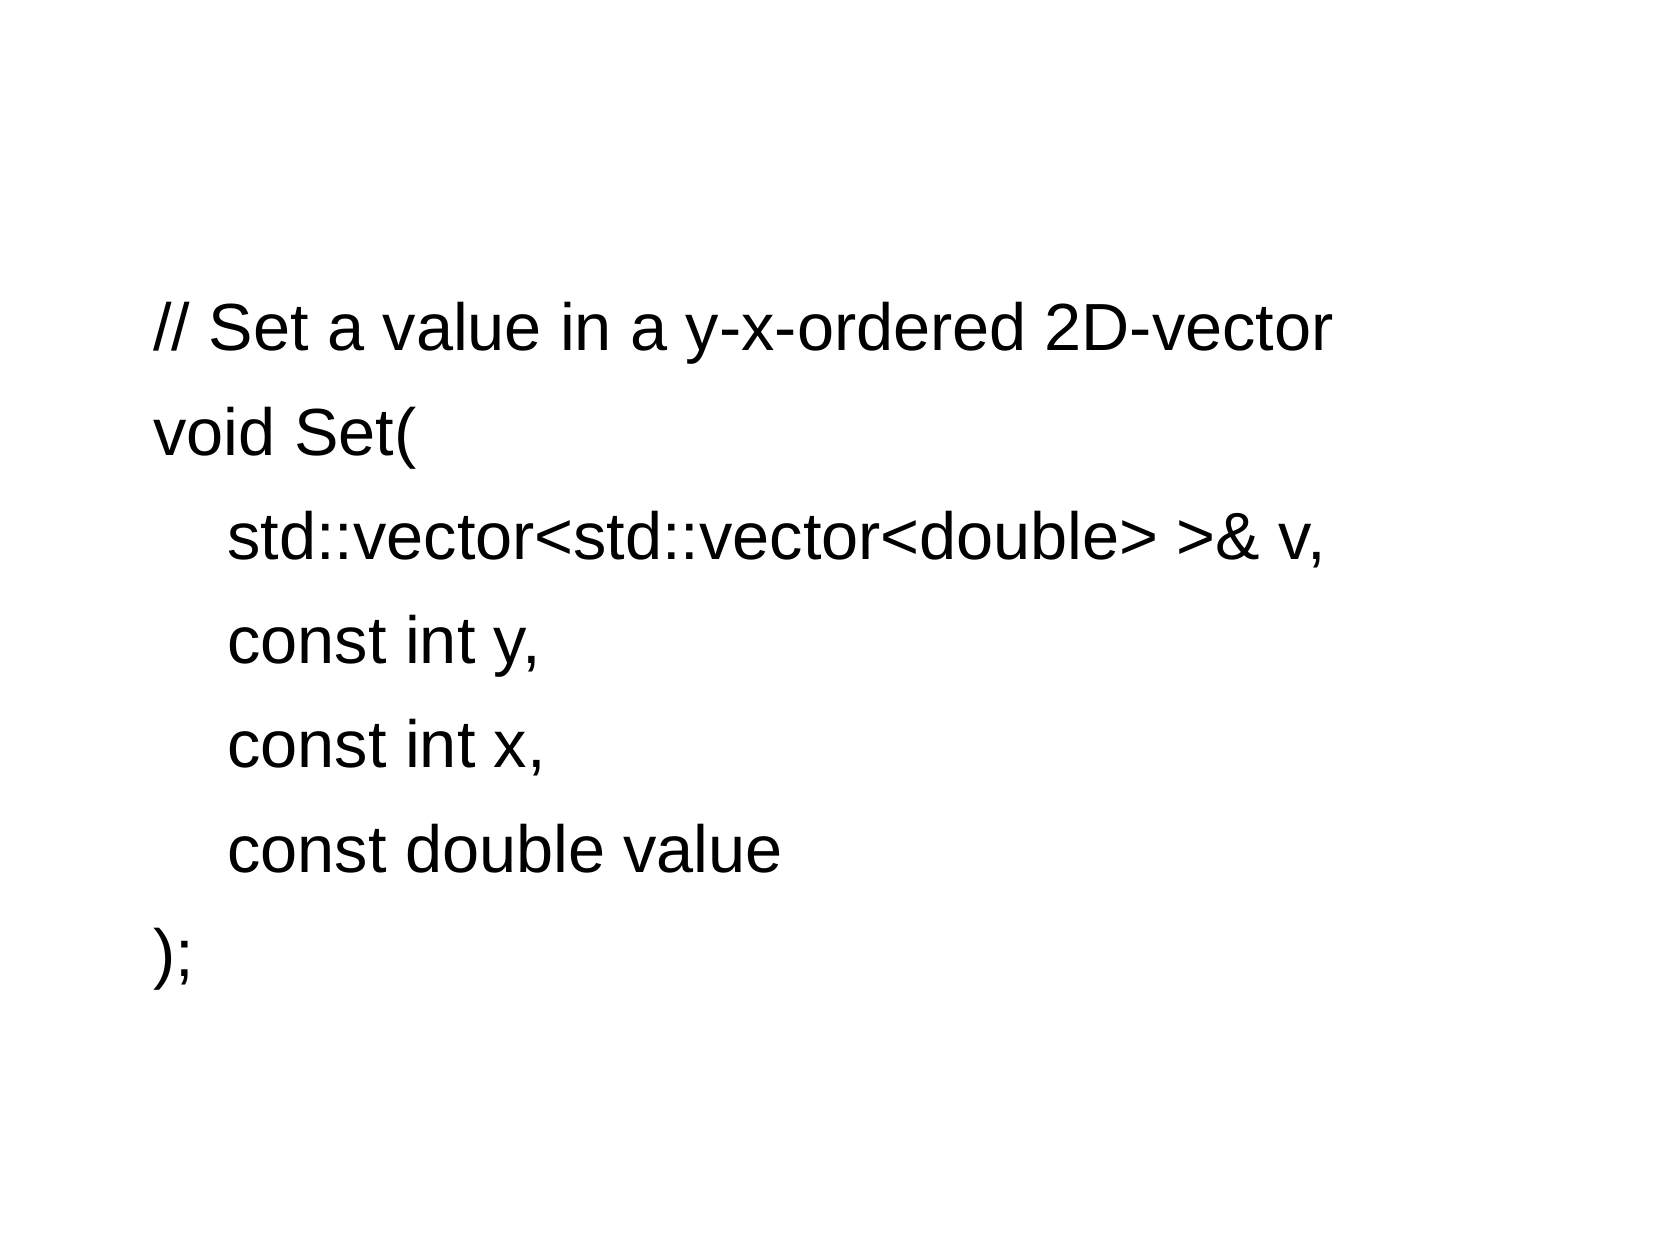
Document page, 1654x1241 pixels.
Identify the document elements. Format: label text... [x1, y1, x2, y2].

list // Set a value in a y-x-ordered 2D-vector void Set( std::vector<std::vector<double> >& v, const int y, const int x, const double value ); [82, 290, 1571, 1010]
